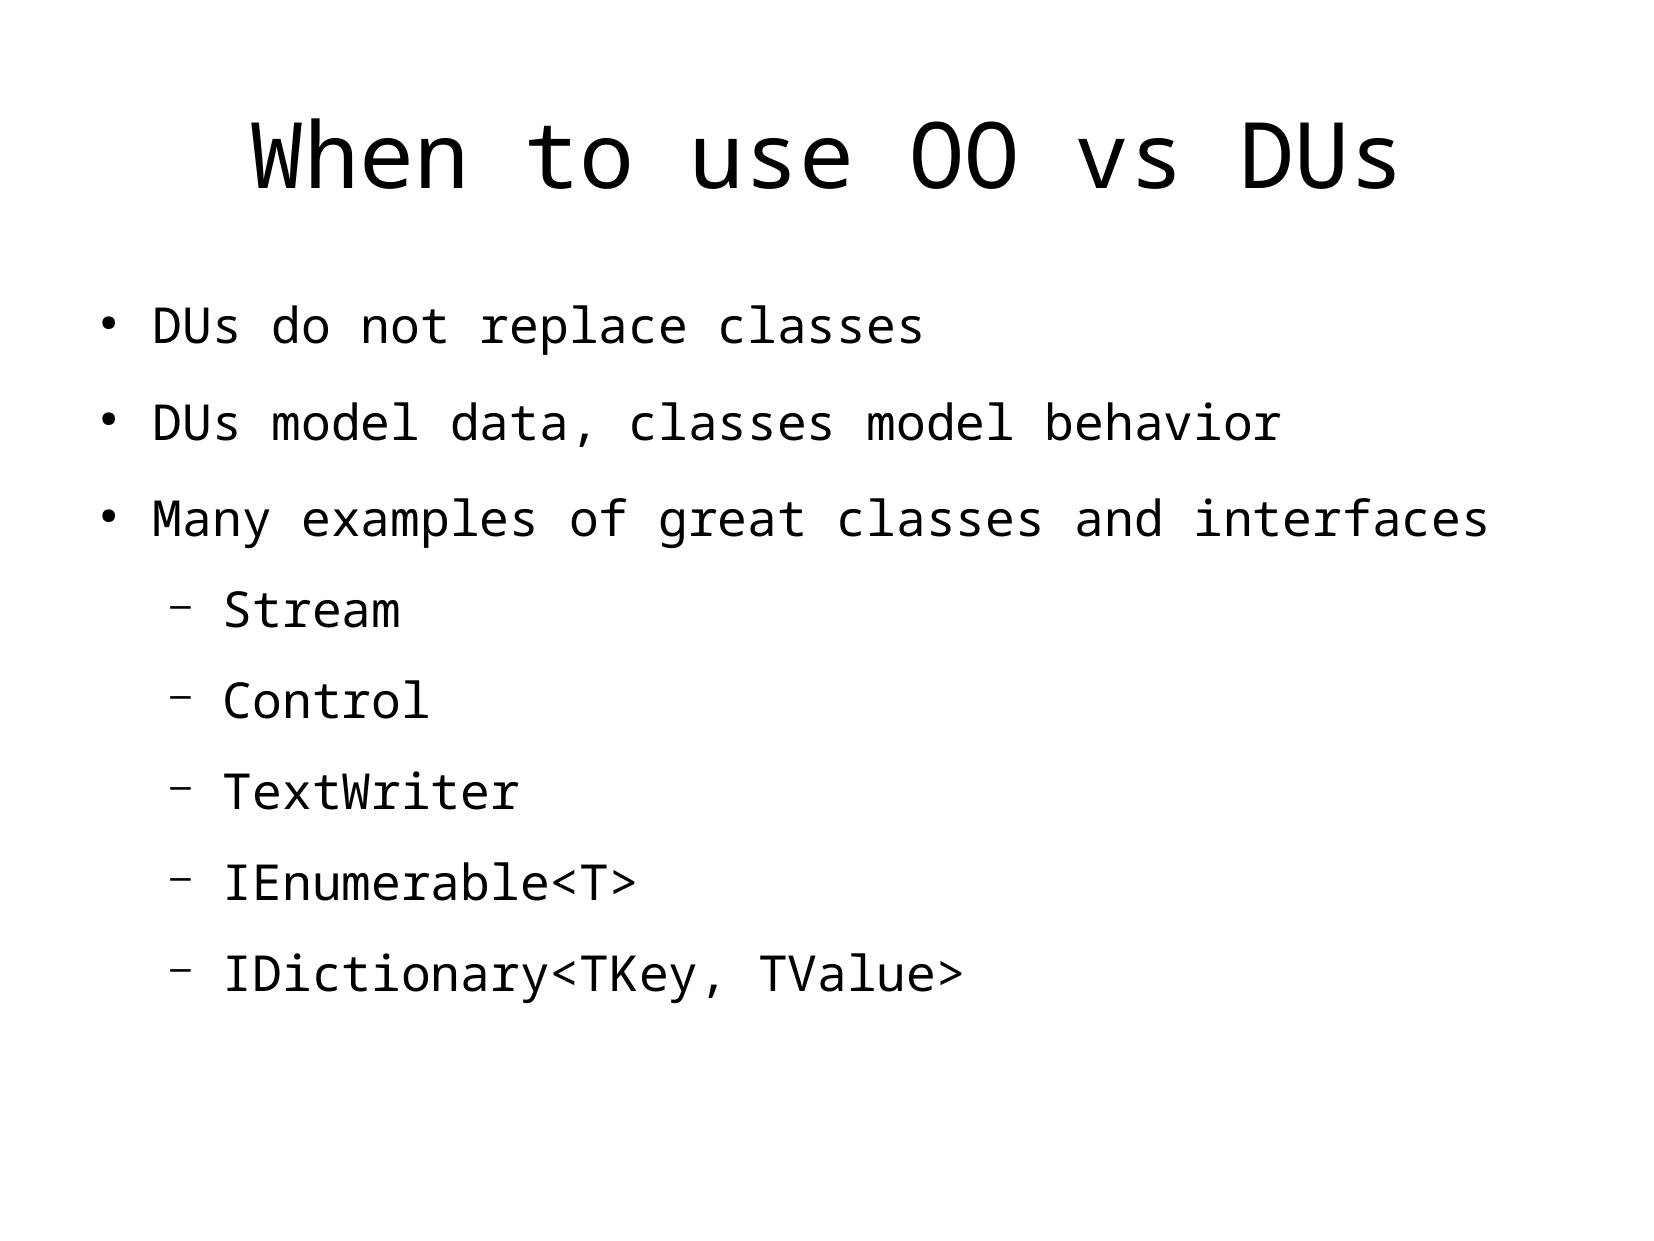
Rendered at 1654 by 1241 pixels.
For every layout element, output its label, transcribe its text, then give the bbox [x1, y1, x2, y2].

list DUs do not replace classes DUs model data, classes model behavior Many examples of great classes and interfaces Stream Control TextWriter IEnumerable<T> IDictionary<TKey, TValue> [82, 290, 1571, 1010]
title When to use OO vs DUs [82, 49, 1571, 257]
